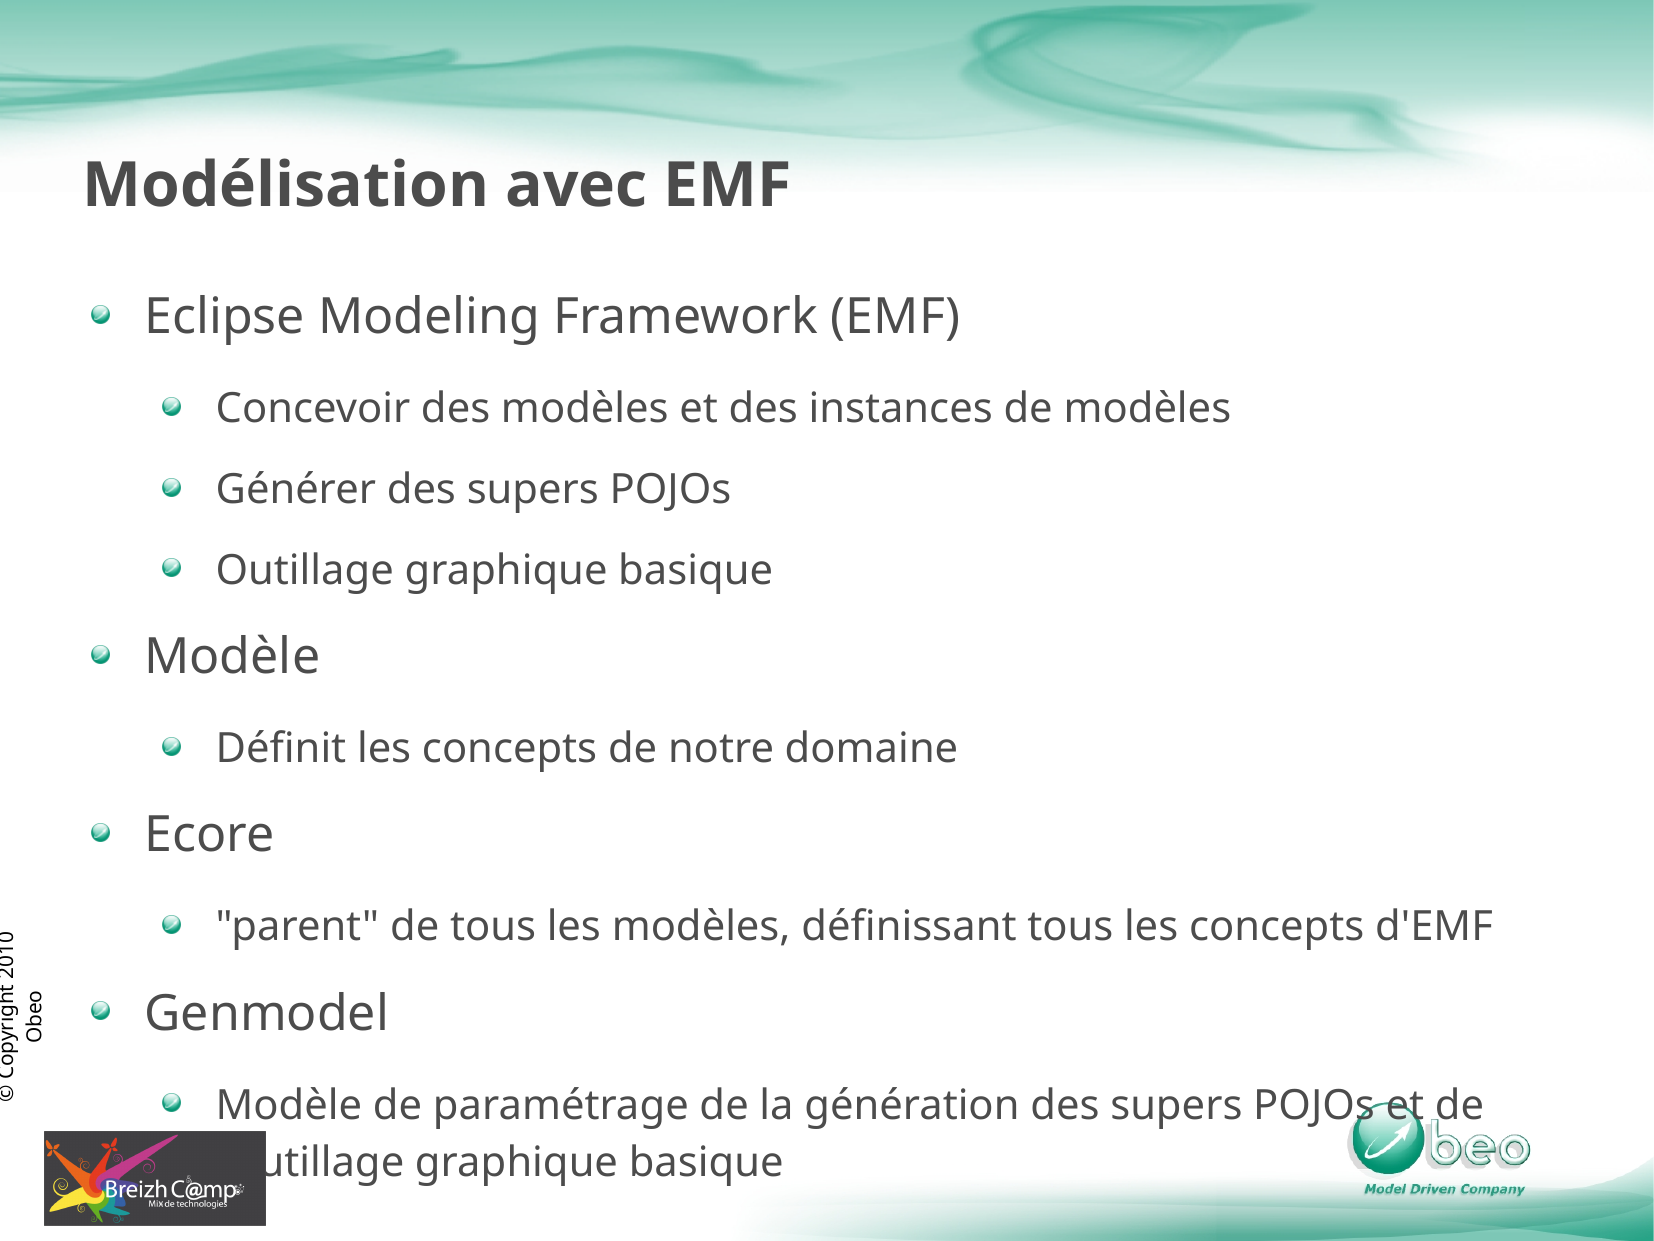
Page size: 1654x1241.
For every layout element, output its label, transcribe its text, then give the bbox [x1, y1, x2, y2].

title Modélisation avec EMF [82, 78, 1571, 280]
list Eclipse Modeling Framework (EMF) Concevoir des modèles et des instances de modèles Générer des supers POJOs Outillage graphique basique Modèle Définit les concepts de notre domaine Ecore "parent" de tous les modèles, définissant tous les concepts d'EMF Genmodel Modèle de paramétrage de la génération des supers POJOs et de l'outillage graphique basique [73, 280, 1595, 1133]
picture [0, 1100, 1654, 1241]
picture [0, 0, 1654, 192]
